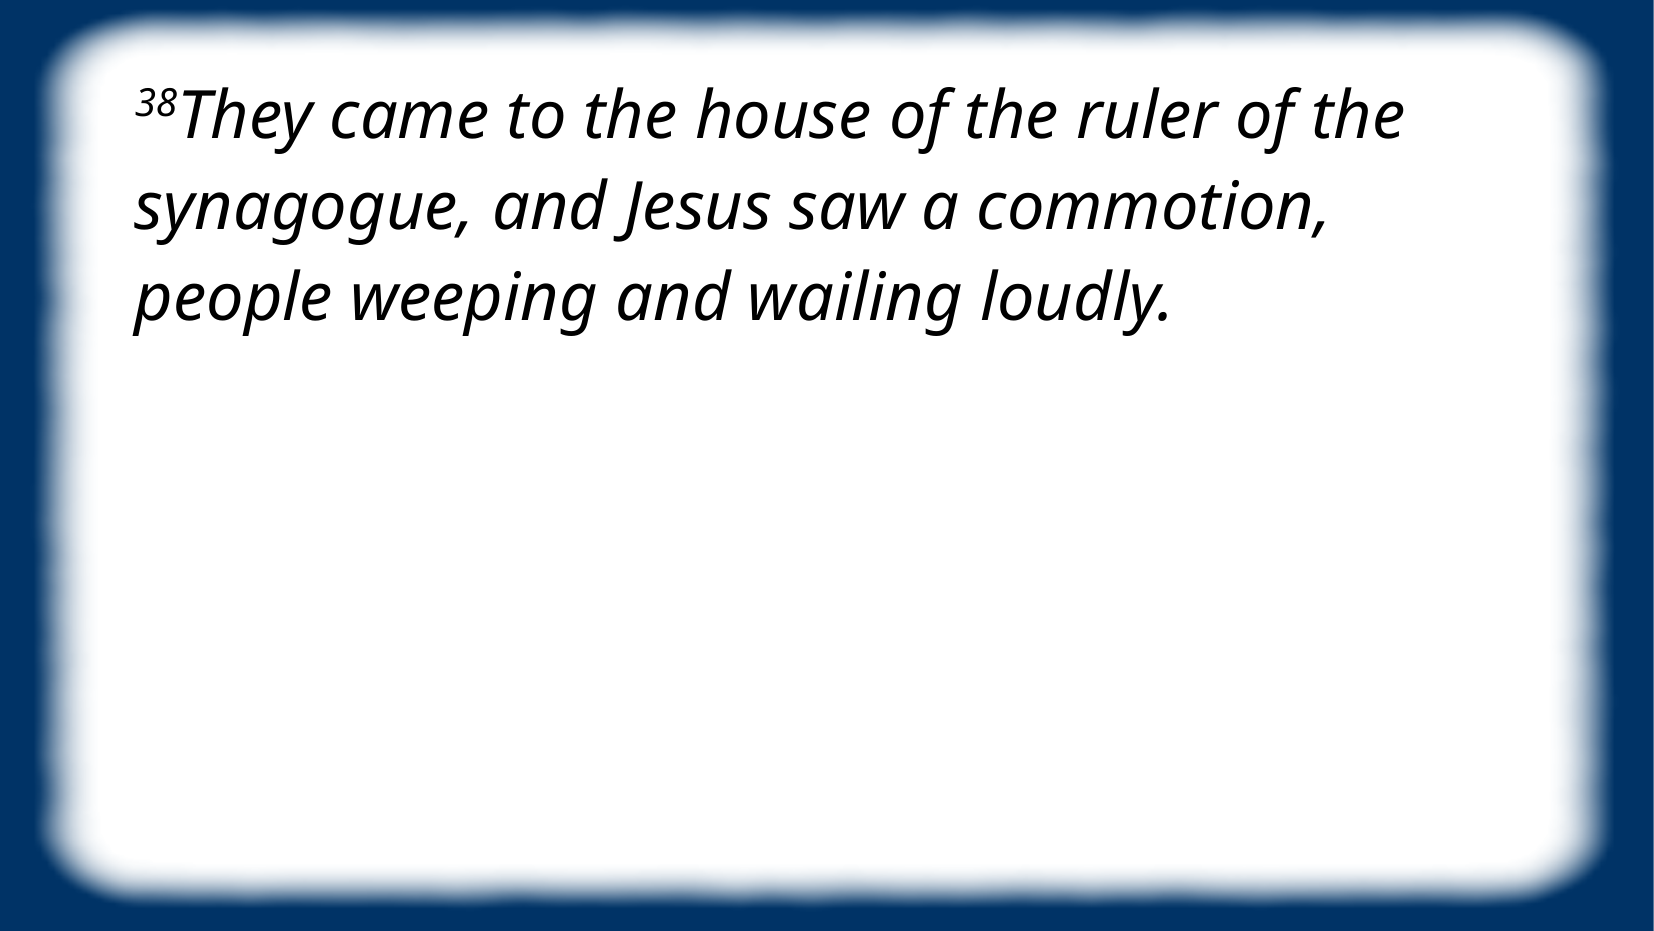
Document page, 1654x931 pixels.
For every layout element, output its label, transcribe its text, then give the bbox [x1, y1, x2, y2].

picture [0, 0, 1654, 931]
text_box 38They came to the house of the ruler of the synagogue, and Jesus saw a commotion, people weeping and wailing loudly. [120, 60, 1561, 376]
